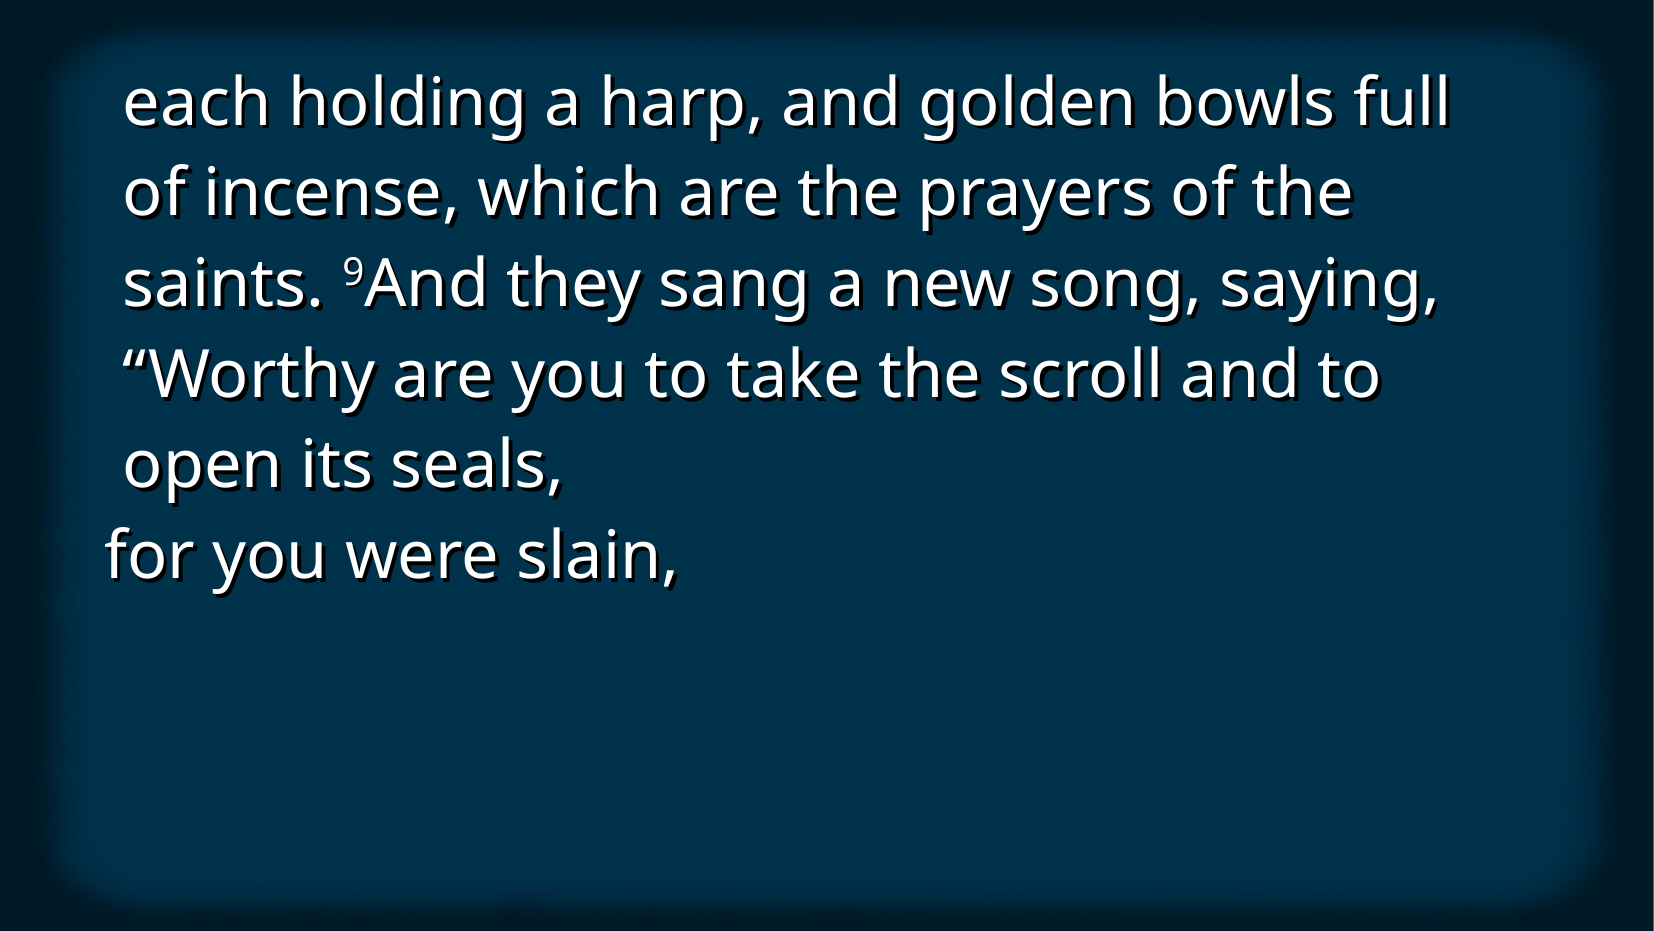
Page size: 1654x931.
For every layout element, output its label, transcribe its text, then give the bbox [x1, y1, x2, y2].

text_box each holding a harp, and golden bowls full of incense, which are the prayers of the saints. 9And they sang a new song, saying, “Worthy are you to take the scroll and to open its seals, for you were slain, [89, 46, 1545, 505]
picture [0, 0, 1654, 931]
